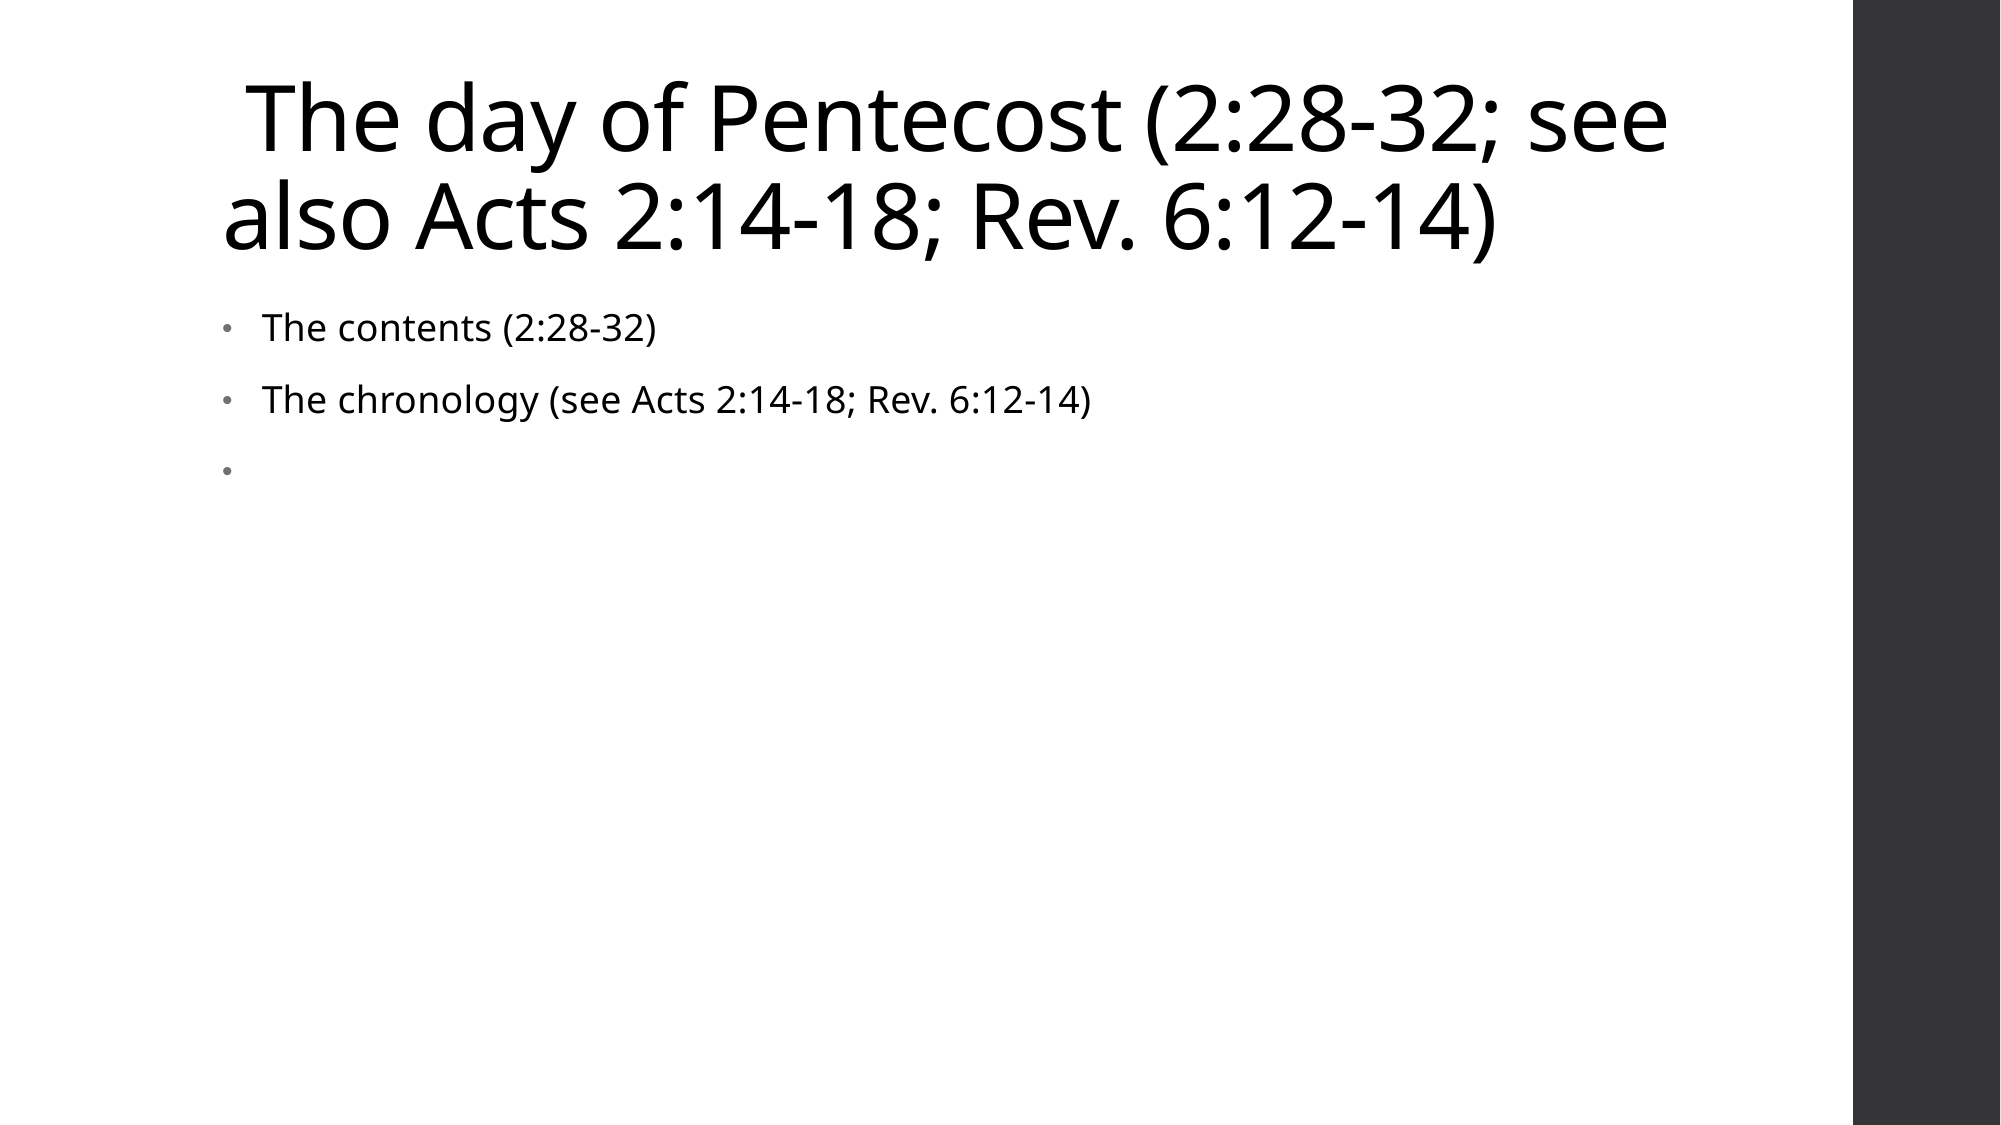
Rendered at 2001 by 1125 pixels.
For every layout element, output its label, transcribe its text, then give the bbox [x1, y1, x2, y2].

list The contents (2:28-32) The chronology (see Acts 2:14-18; Rev. 6:12-14) [206, 299, 1617, 1014]
title The day of Pentecost (2:28-32; see also Acts 2:14-18; Rev. 6:12-14) [206, 60, 1797, 278]
